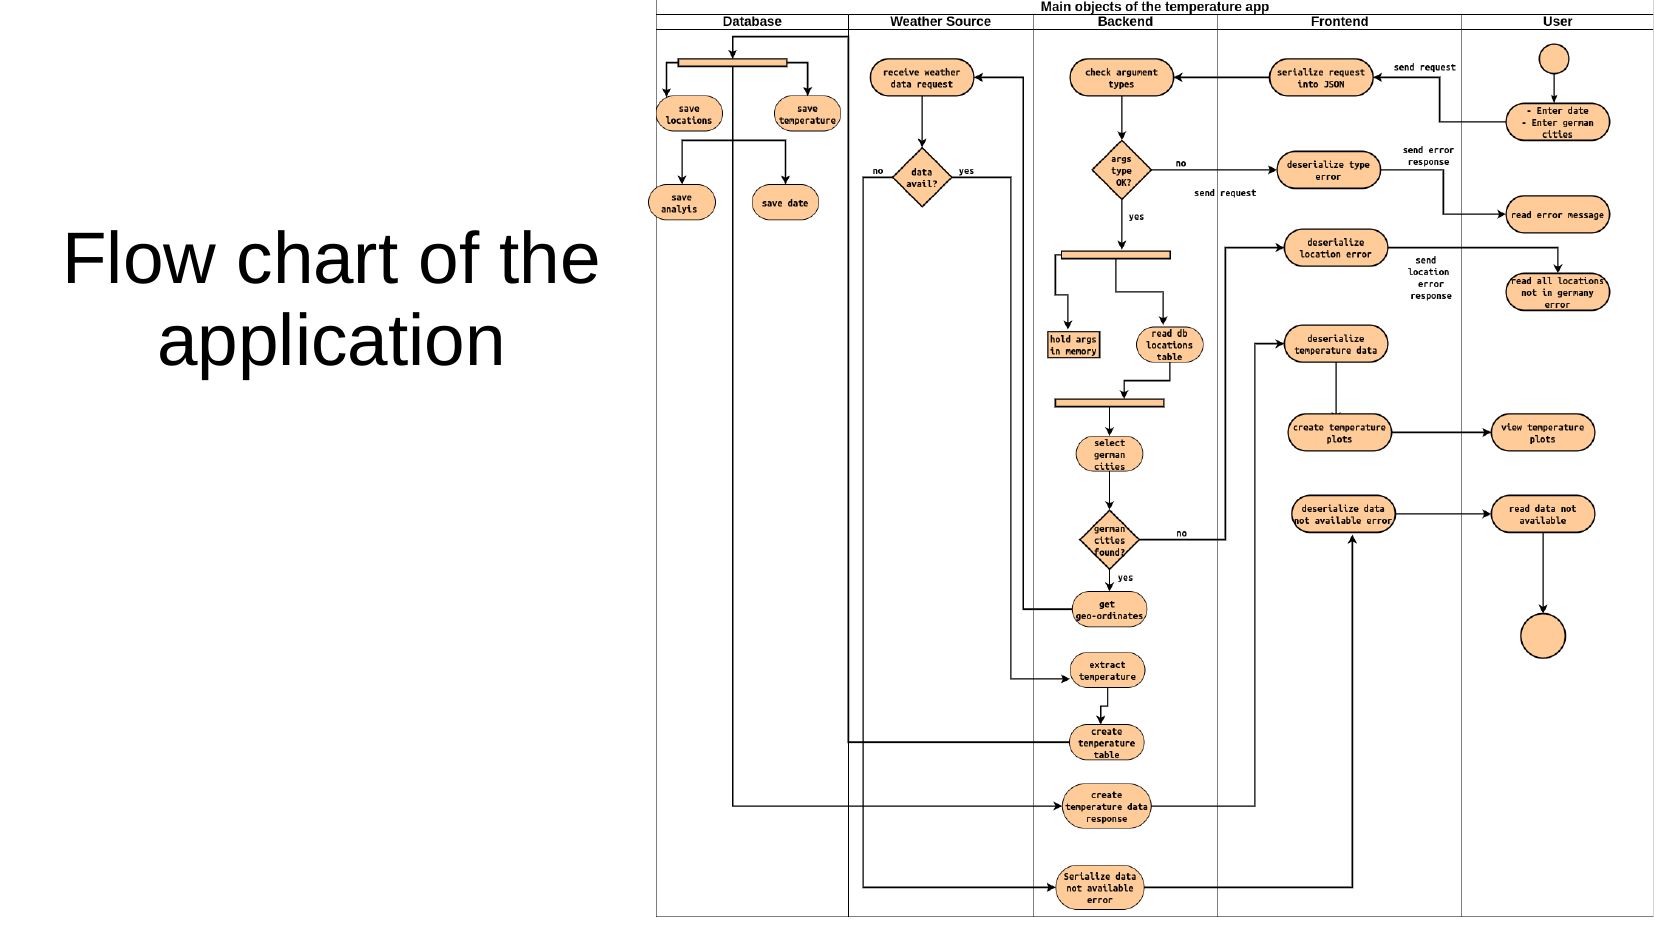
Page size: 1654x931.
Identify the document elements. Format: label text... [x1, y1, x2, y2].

text_box Flow chart of the application [0, 210, 664, 596]
picture [648, 0, 1654, 917]
